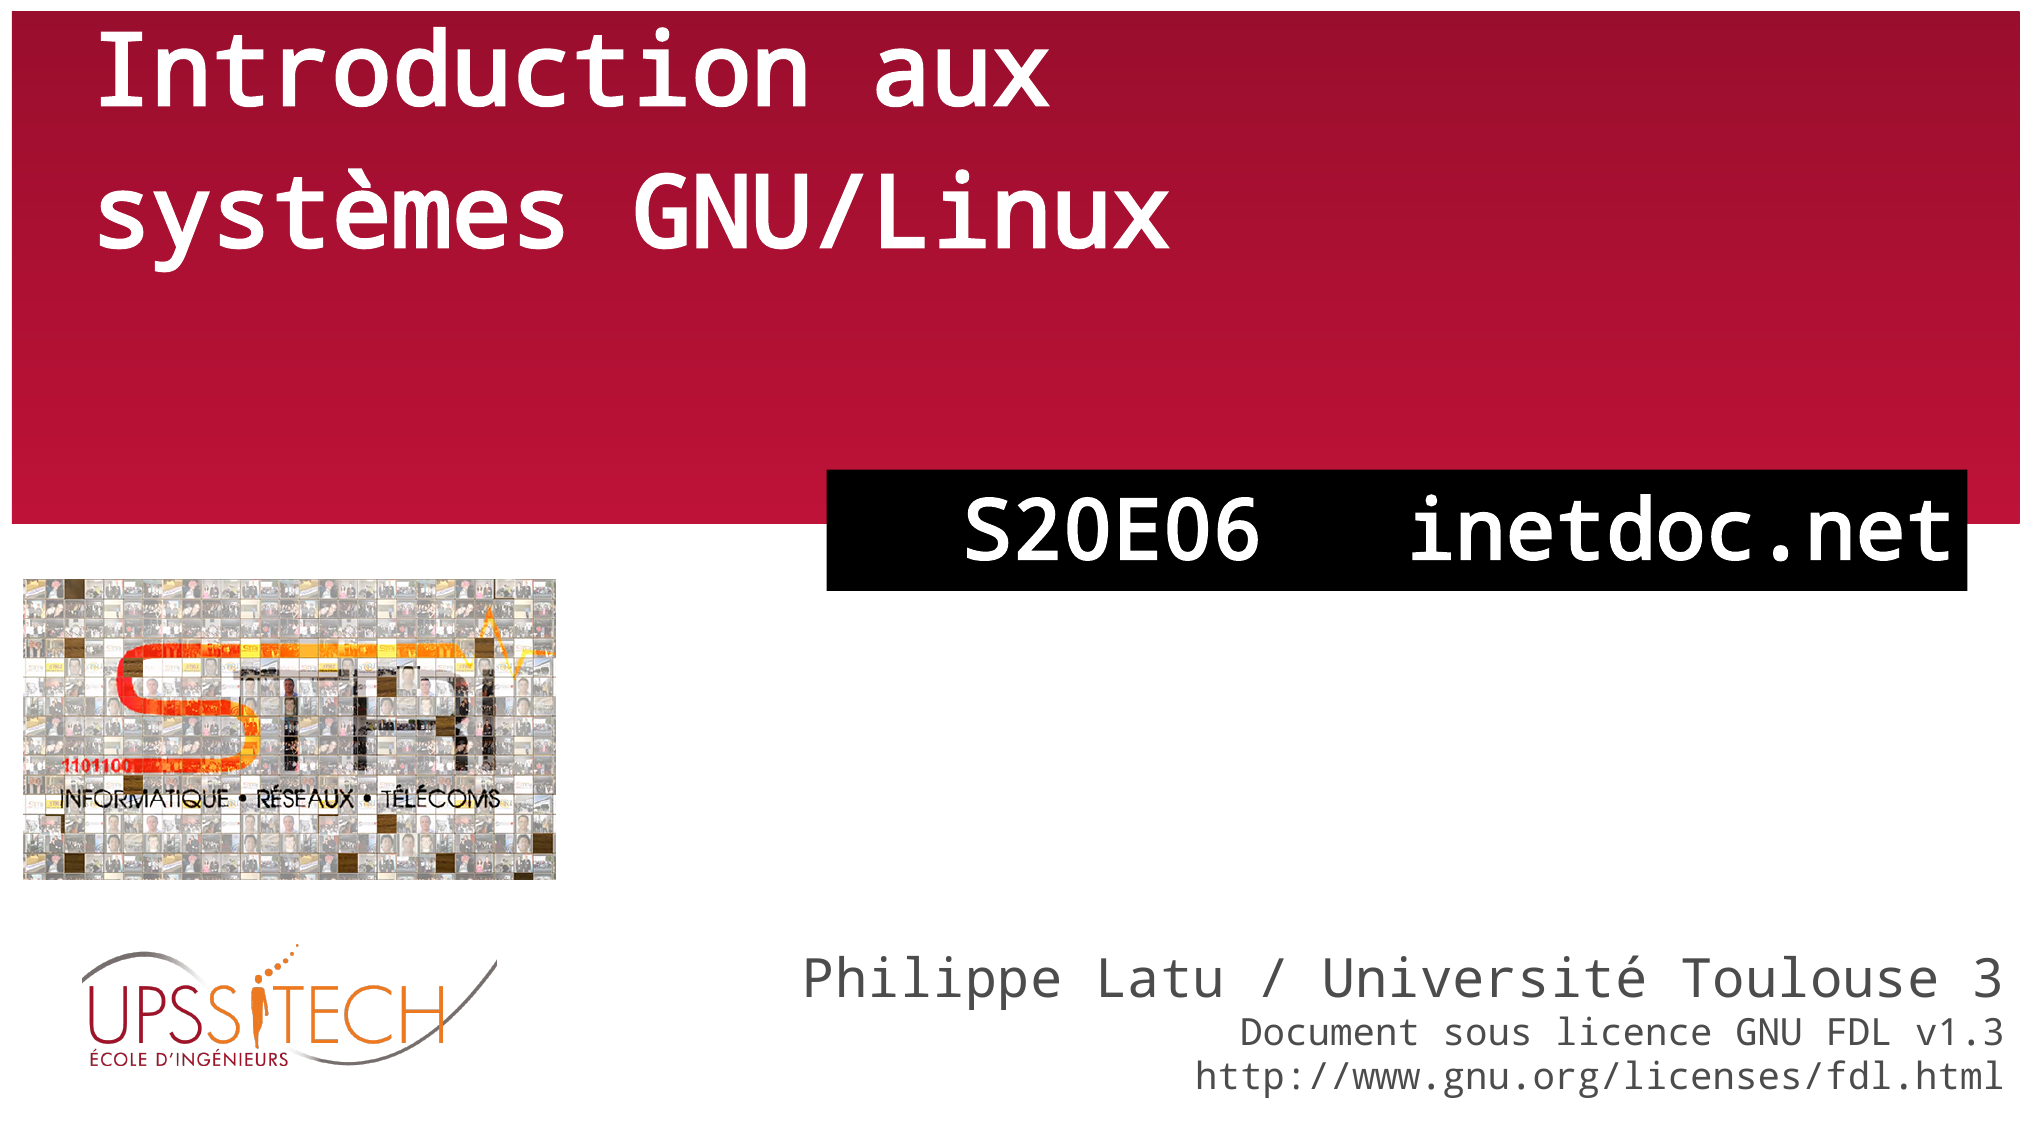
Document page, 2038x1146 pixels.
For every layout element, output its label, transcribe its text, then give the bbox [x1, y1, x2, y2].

picture [23, 579, 556, 880]
text_box Philippe Latu / Université Toulouse 3 Document sous licence GNU FDL v1.3 http://www.gnu.org/licenses/fdl.html [708, 944, 2008, 1134]
picture [82, 944, 497, 1066]
text_box Introduction aux systèmes GNU/Linux [11, 11, 2020, 524]
text_box S20E06 inetdoc.net [826, 469, 1968, 591]
